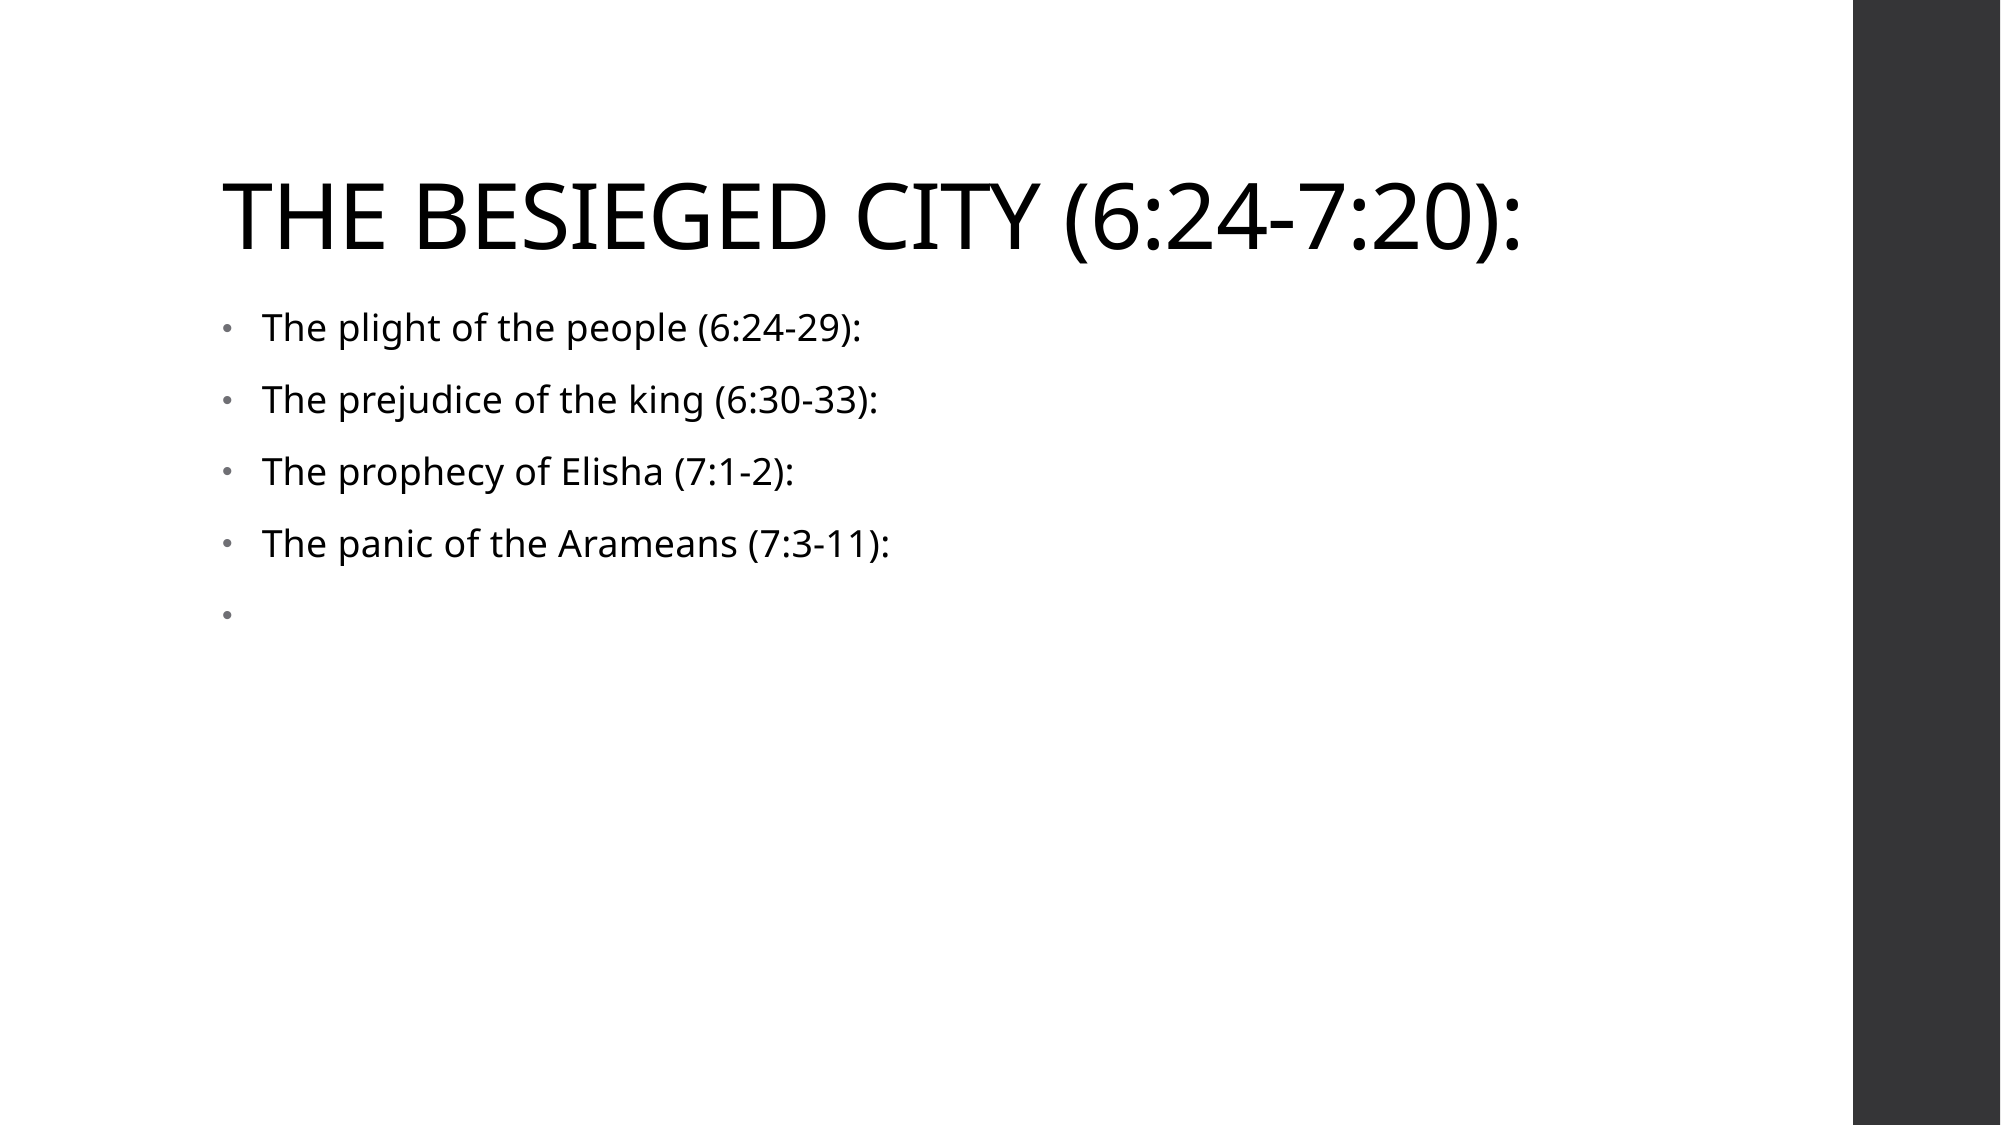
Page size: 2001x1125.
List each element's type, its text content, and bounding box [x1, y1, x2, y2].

list The plight of the people (6:24-29): The prejudice of the king (6:30-33): The prophecy of Elisha (7:1-2): The panic of the Arameans (7:3-11): [206, 299, 1617, 1014]
title THE BESIEGED CITY (6:24-7:20): [206, 60, 1797, 278]
